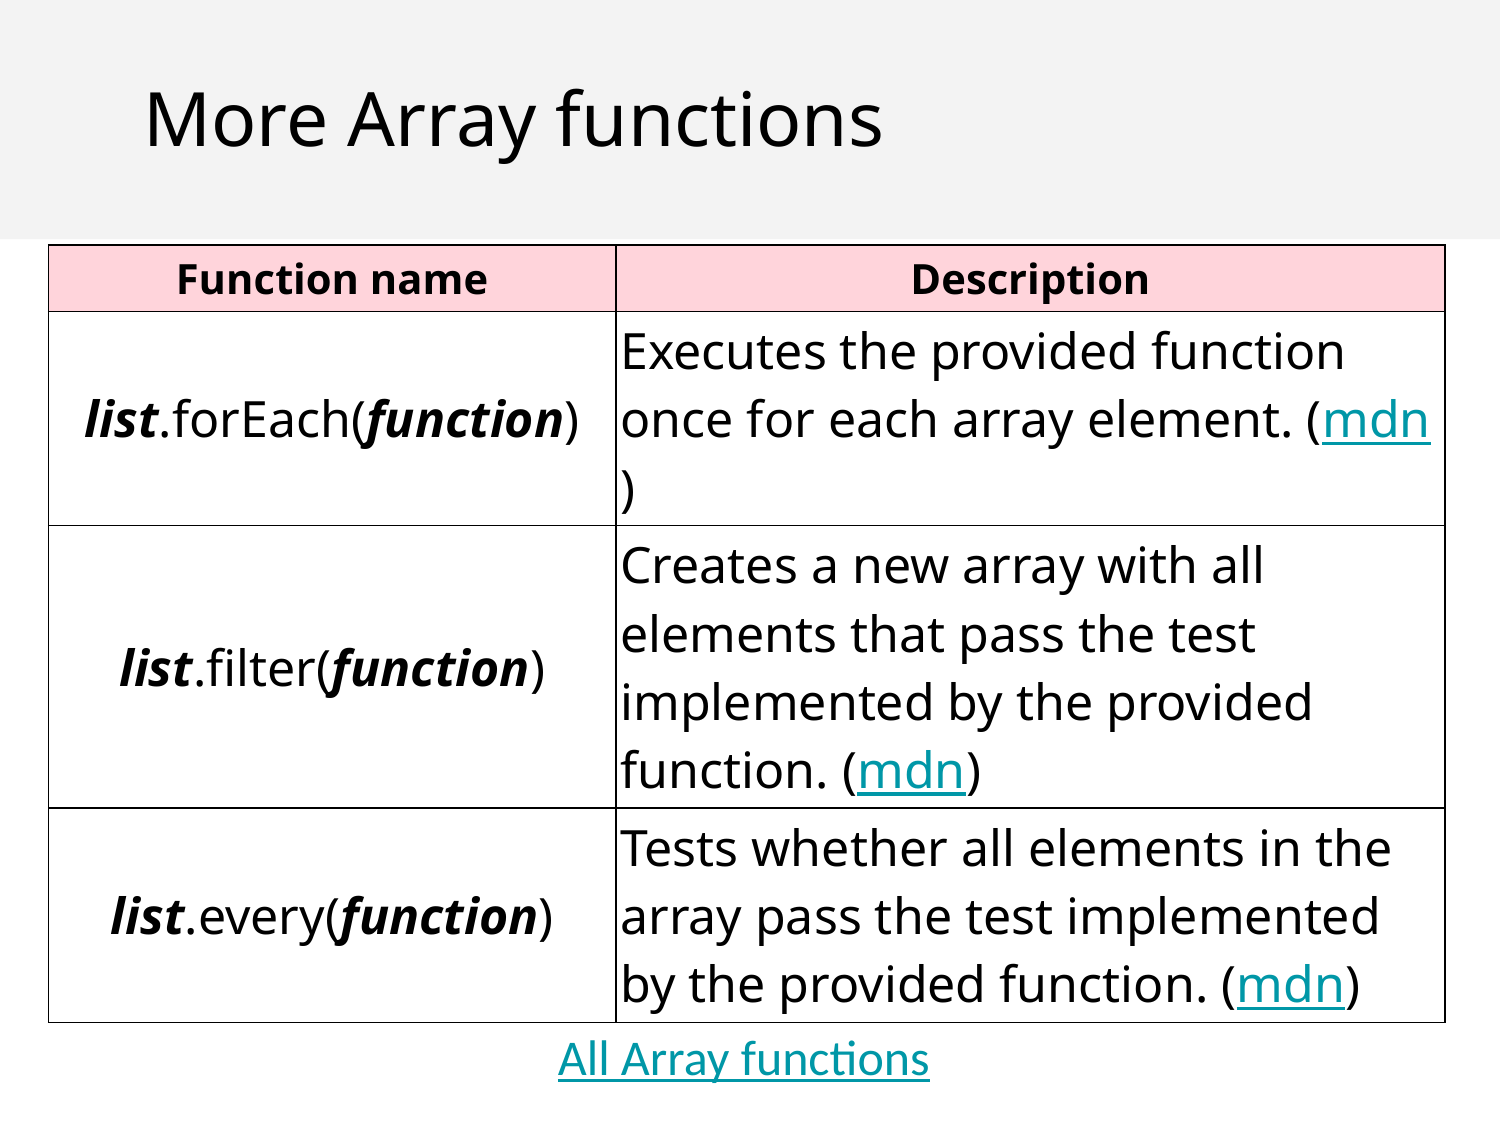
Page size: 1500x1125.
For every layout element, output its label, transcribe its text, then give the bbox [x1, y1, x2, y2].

title More Array functions [128, 56, 1372, 183]
table_cell Tests whether all elements in the array pass the test implemented by the provided function. (mdn) [617, 809, 1444, 1022]
text_box All Array functions [141, 1010, 1346, 1125]
table_cell Creates a new array with all elements that pass the test implemented by the provided function. (mdn) [617, 526, 1444, 807]
table_cell list.forEach(function) [49, 312, 615, 525]
table_header Description [617, 246, 1444, 311]
table_header Function name [49, 246, 615, 311]
table_cell list.every(function) [49, 809, 615, 1022]
table_cell Executes the provided function once for each array element. (mdn) [617, 312, 1444, 525]
table_cell list.filter(function) [49, 526, 615, 807]
